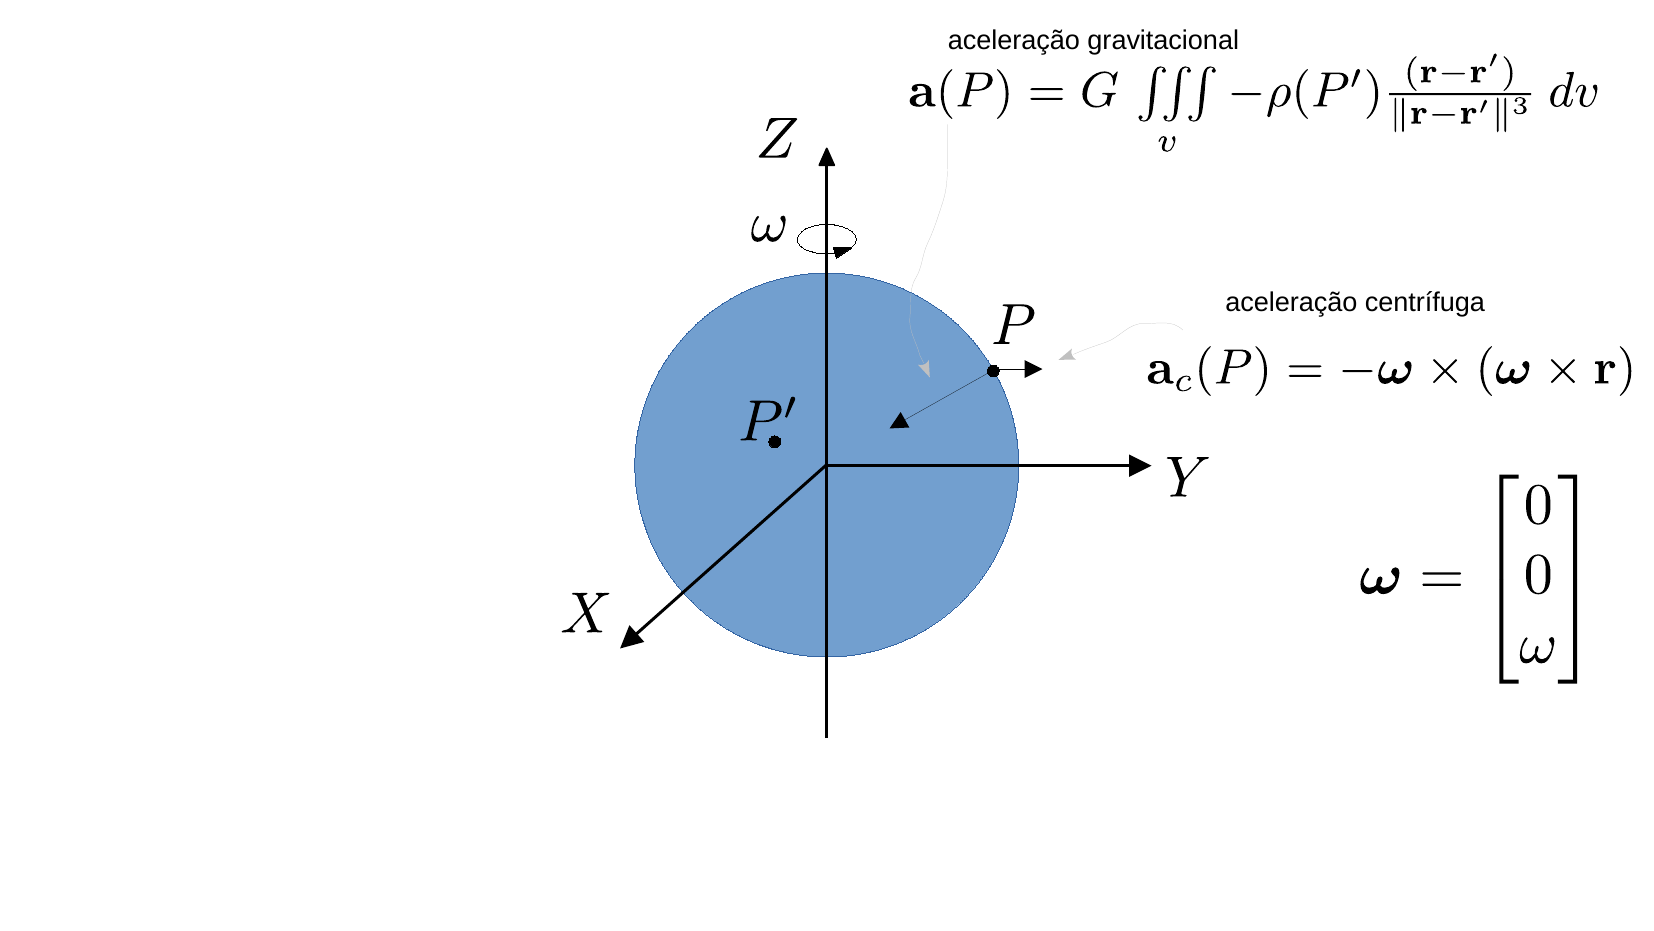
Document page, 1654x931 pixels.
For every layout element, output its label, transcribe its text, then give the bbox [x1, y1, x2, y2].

picture [993, 304, 1035, 344]
picture [1145, 344, 1634, 398]
picture [758, 118, 798, 158]
picture [909, 53, 1598, 152]
text_box [634, 273, 825, 591]
picture [1166, 457, 1209, 497]
text_box [833, 247, 852, 259]
picture [561, 592, 610, 633]
text_box aceleração centrífuga [1210, 279, 1500, 325]
text_box [828, 273, 1019, 464]
picture [1358, 472, 1580, 686]
picture [749, 213, 788, 245]
text_box [828, 467, 1019, 657]
text_box aceleração gravitacional [933, 17, 1254, 63]
text_box [684, 470, 825, 657]
picture [738, 394, 798, 443]
